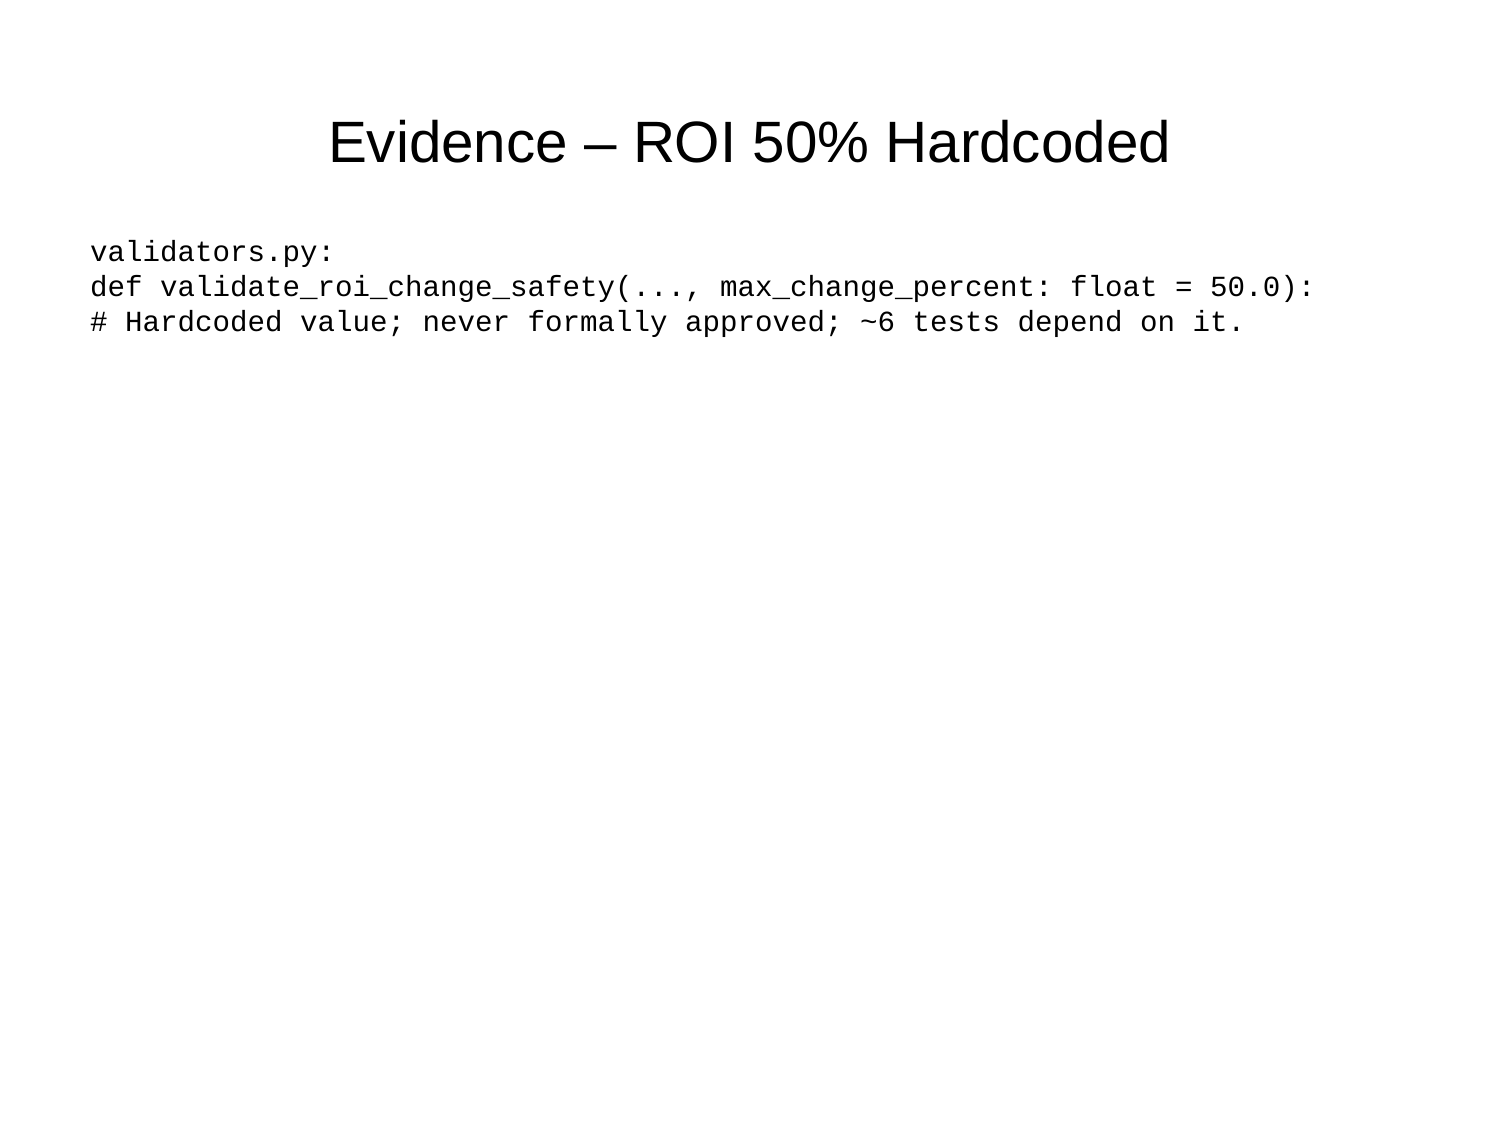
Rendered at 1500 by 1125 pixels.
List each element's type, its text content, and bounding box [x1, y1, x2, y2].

text_box validators.py: def validate_roi_change_safety(..., max_change_percent: float = 50.0): # Hardcoded value; never formally approved; ~6 tests depend on it. [74, 224, 1440, 345]
title Evidence – ROI 50% Hardcoded [75, 45, 1425, 224]
